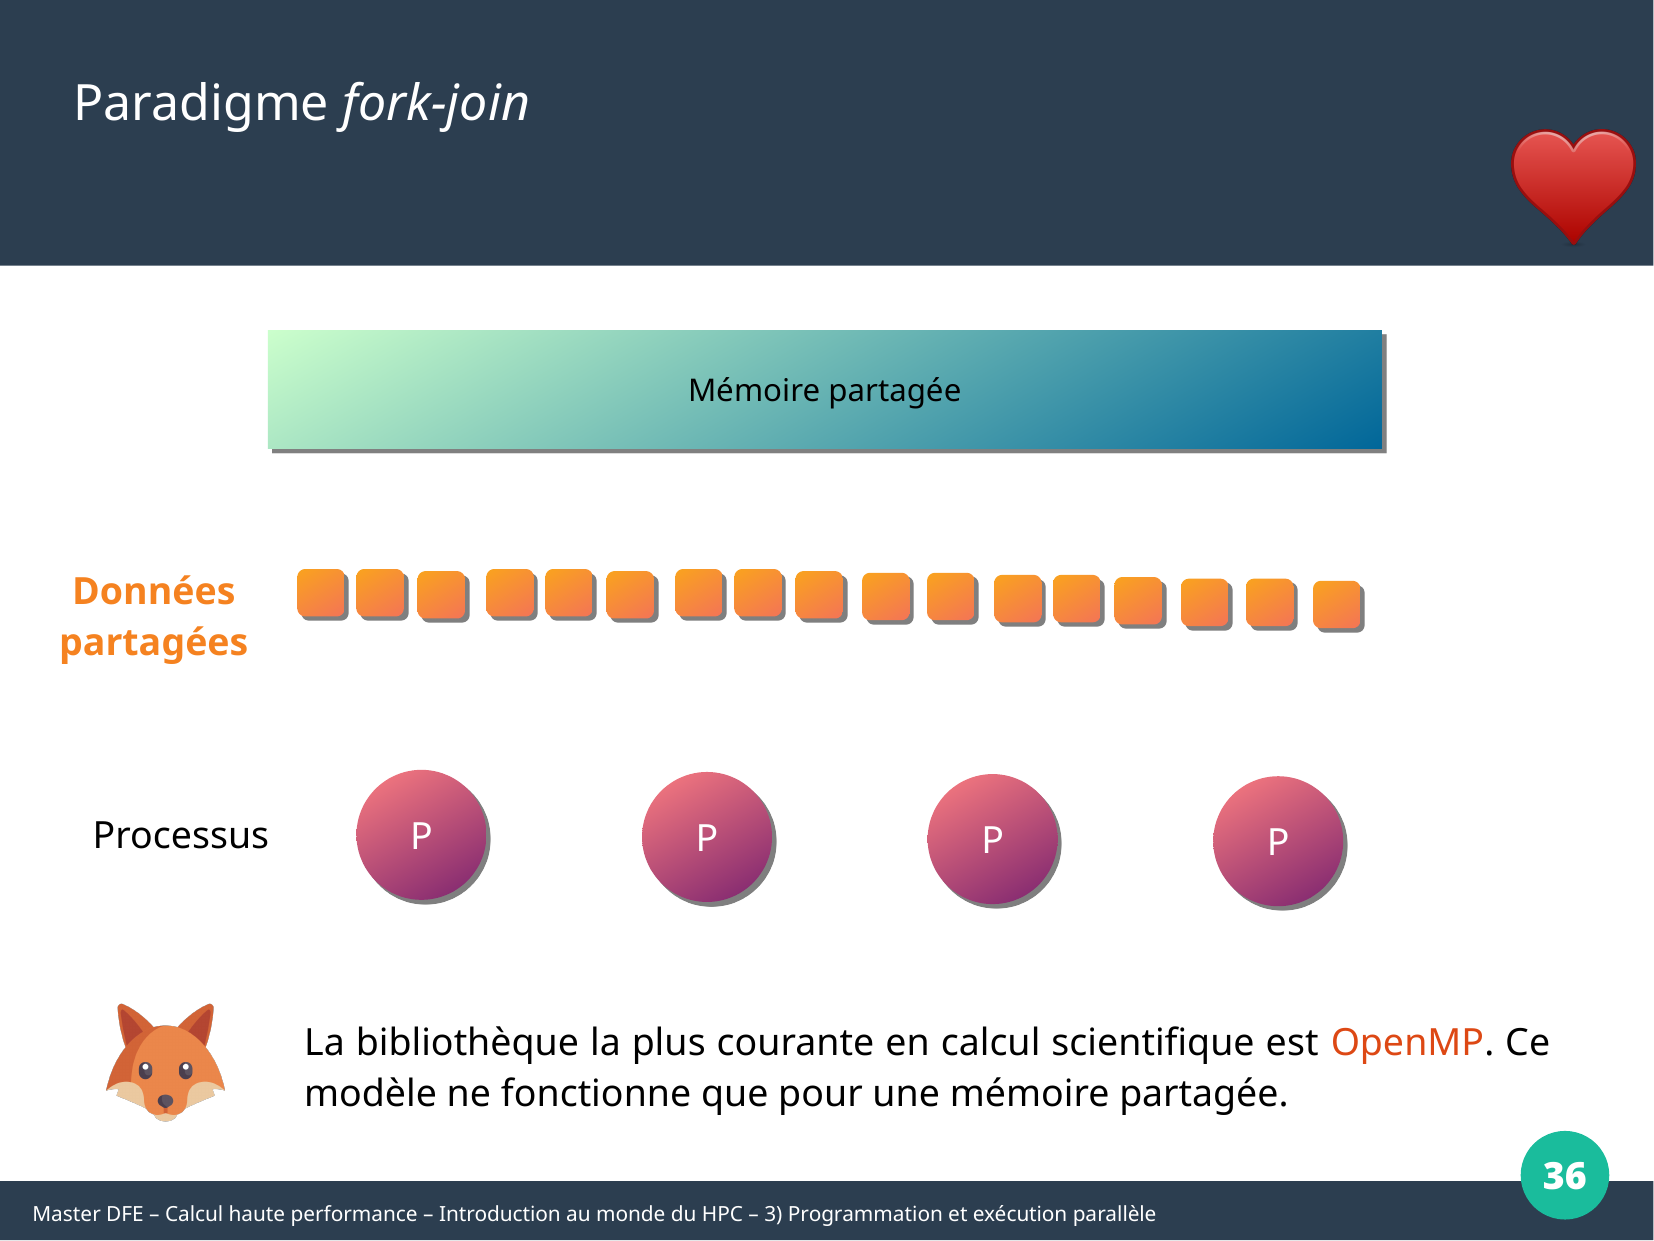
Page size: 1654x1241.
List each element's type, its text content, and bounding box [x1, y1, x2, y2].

text_box P [927, 774, 1058, 905]
text_box [1246, 578, 1294, 627]
text_box [417, 571, 465, 619]
text_box [675, 569, 723, 617]
picture [106, 1003, 225, 1123]
text_box [862, 572, 910, 621]
text_box [994, 574, 1042, 623]
text_box [545, 569, 593, 617]
text_box [734, 569, 782, 617]
text_box La bibliothèque la plus courante en calcul scientifique est OpenMP. Ce modèle ne fonctionne que pour une mémoire partagée. [289, 1008, 1565, 1125]
text_box [1114, 577, 1162, 625]
text_box [1053, 574, 1101, 623]
text_box Données partagées [34, 557, 274, 674]
text_box [486, 569, 534, 617]
text_box Processus [61, 801, 301, 867]
text_box [927, 572, 975, 621]
text_box Paradigme fork-join [59, 59, 1619, 209]
text_box P [642, 771, 773, 902]
text_box [356, 569, 404, 617]
picture [1511, 129, 1636, 248]
text_box [606, 571, 654, 619]
text_box [1181, 578, 1229, 627]
text_box [297, 569, 345, 617]
text_box [795, 571, 843, 619]
text_box P [1213, 776, 1344, 907]
text_box [1313, 580, 1361, 629]
text_box P [356, 769, 487, 900]
text_box Master DFE – Calcul haute performance – Introduction au monde du HPC – 3) Programmation et exécution parallèle [17, 1191, 1436, 1235]
text_box Mémoire partagée [267, 330, 1382, 449]
